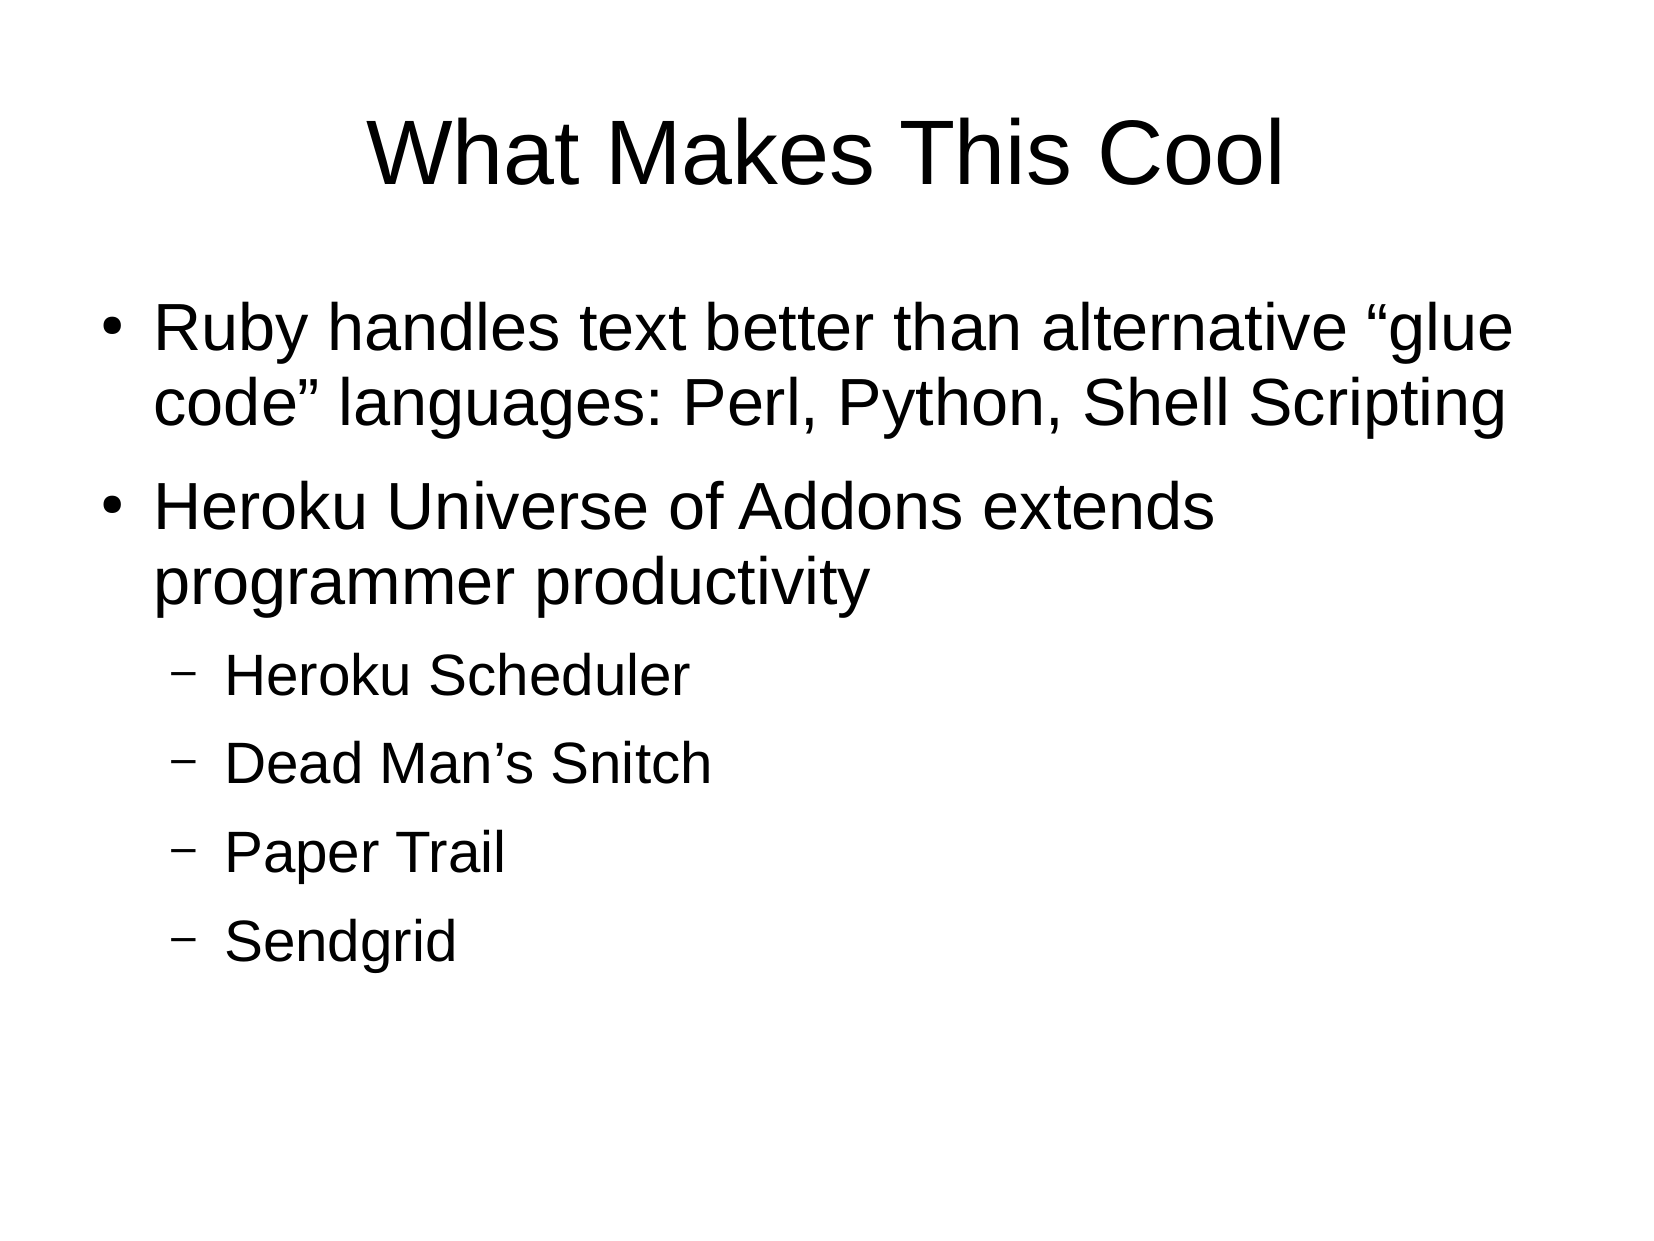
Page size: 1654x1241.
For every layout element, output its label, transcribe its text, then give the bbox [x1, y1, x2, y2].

list Ruby handles text better than alternative “glue code” languages: Perl, Python, Shell Scripting Heroku Universe of Addons extends programmer productivity Heroku Scheduler Dead Man’s Snitch Paper Trail Sendgrid [82, 290, 1571, 1010]
title What Makes This Cool [82, 49, 1571, 257]
